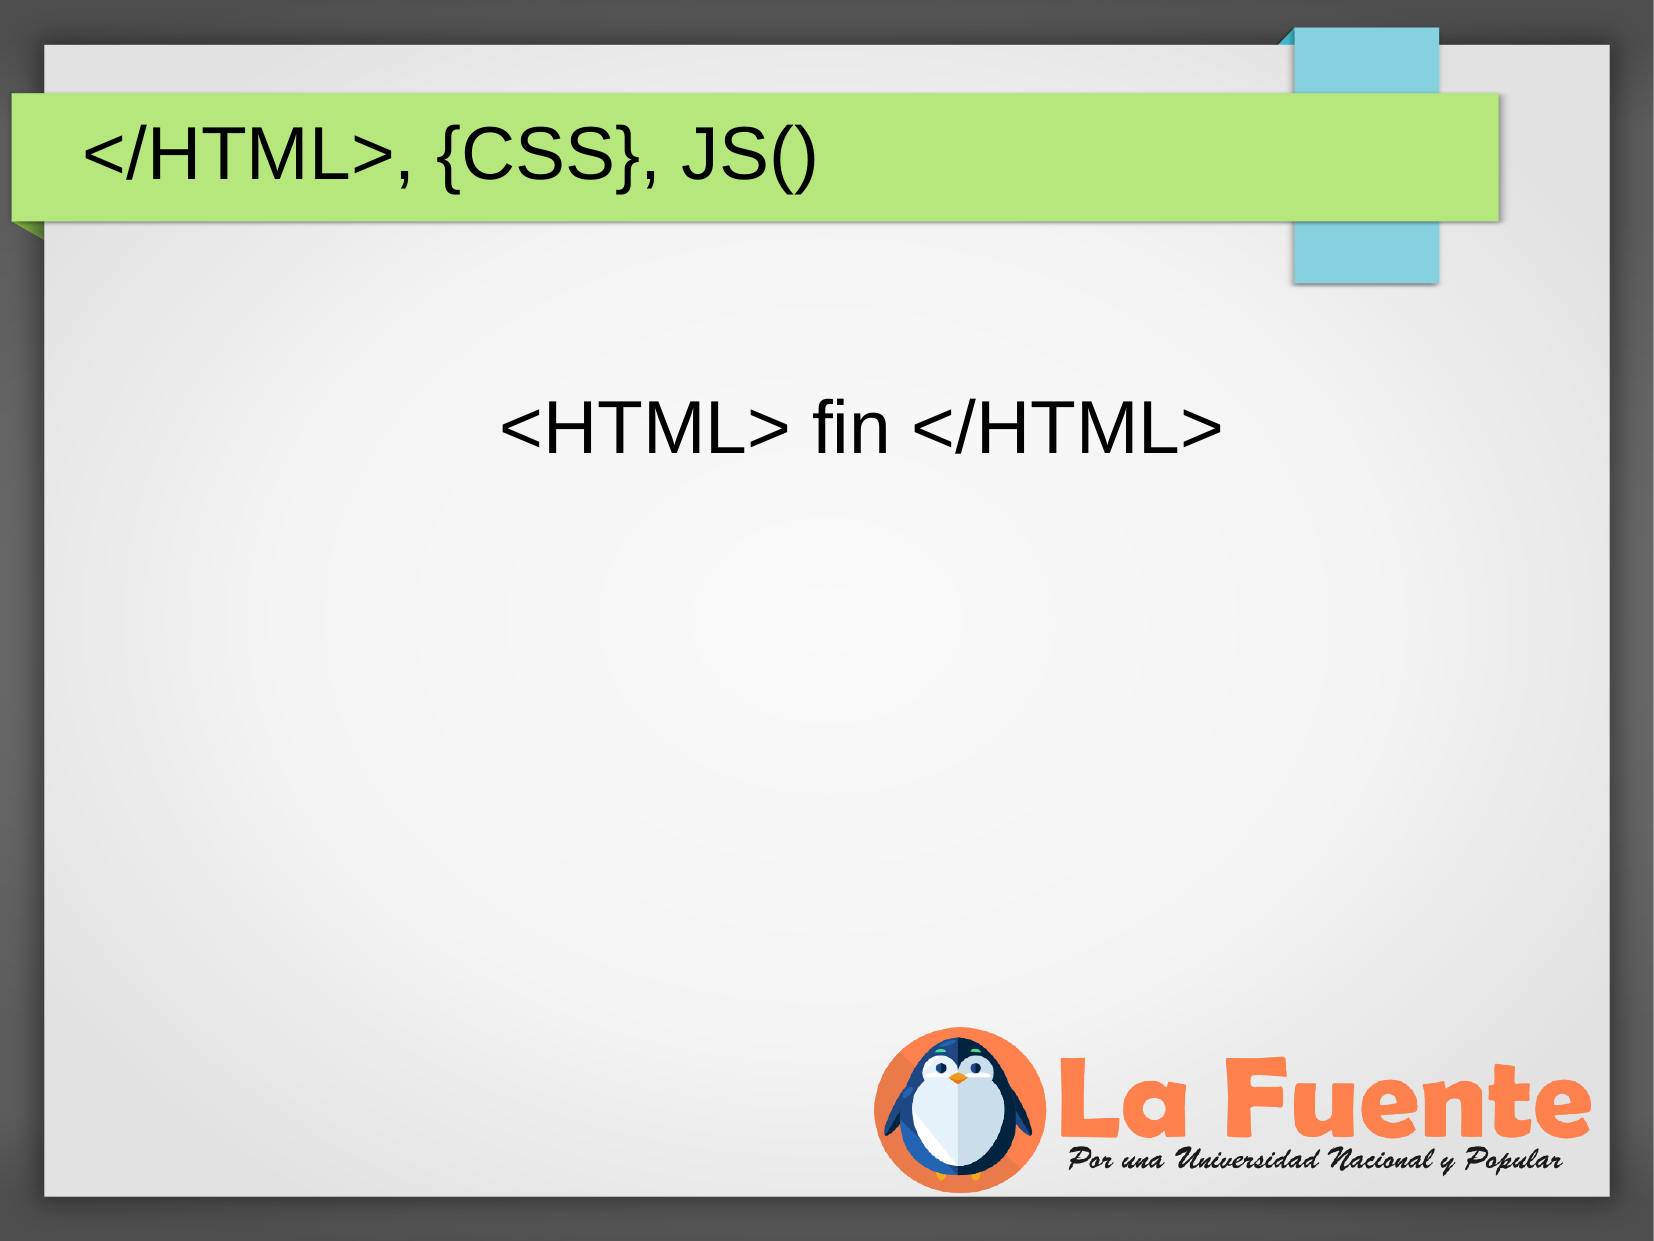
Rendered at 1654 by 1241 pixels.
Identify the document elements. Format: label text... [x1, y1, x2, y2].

title </HTML>, {CSS}, JS() [82, 94, 1264, 213]
picture [0, 0, 1654, 1241]
list <HTML> fin </HTML> [82, 295, 1571, 1015]
